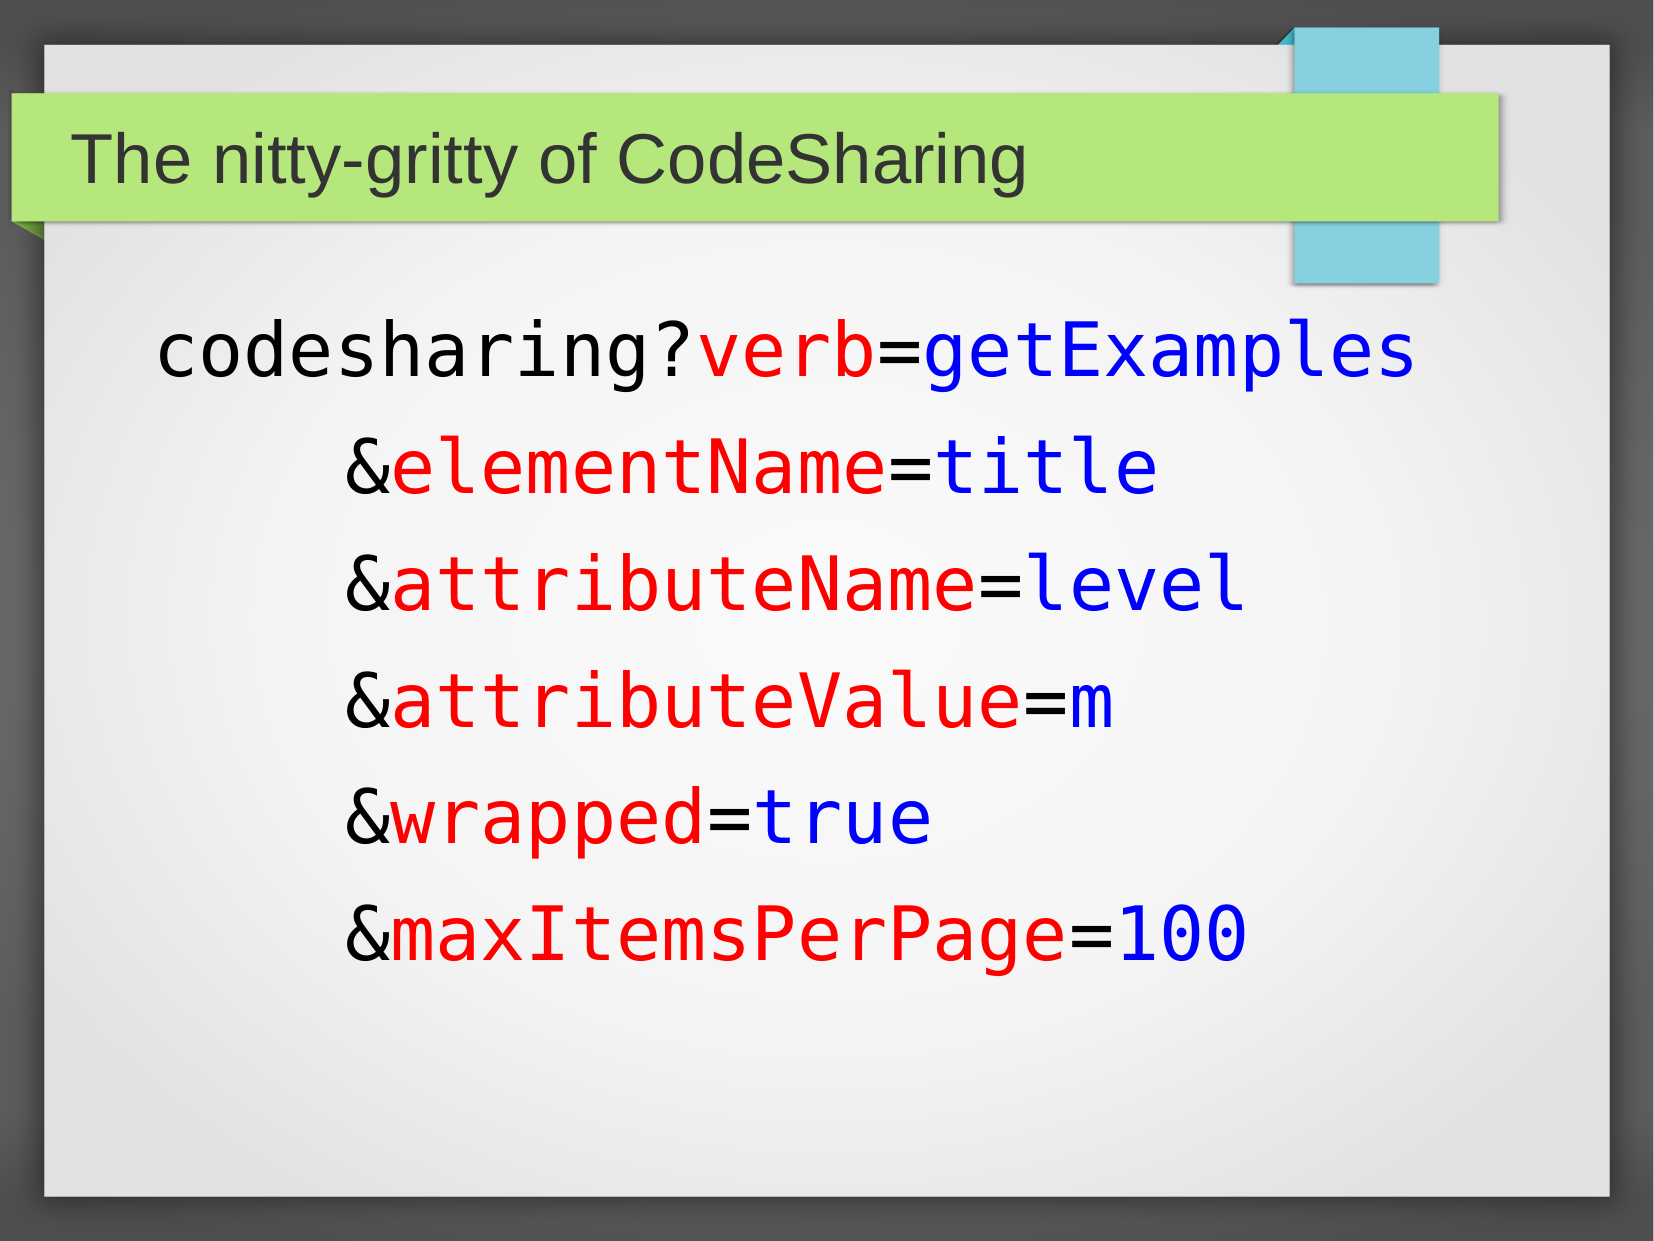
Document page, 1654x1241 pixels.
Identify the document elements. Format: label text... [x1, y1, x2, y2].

list codesharing?verb=getExamples &elementName=title &attributeName=level &attributeValue=m &wrapped=true &maxItemsPerPage=100 [82, 307, 1538, 1111]
picture [0, 0, 1654, 1241]
title The nitty-gritty of CodeSharing [70, 106, 1229, 213]
